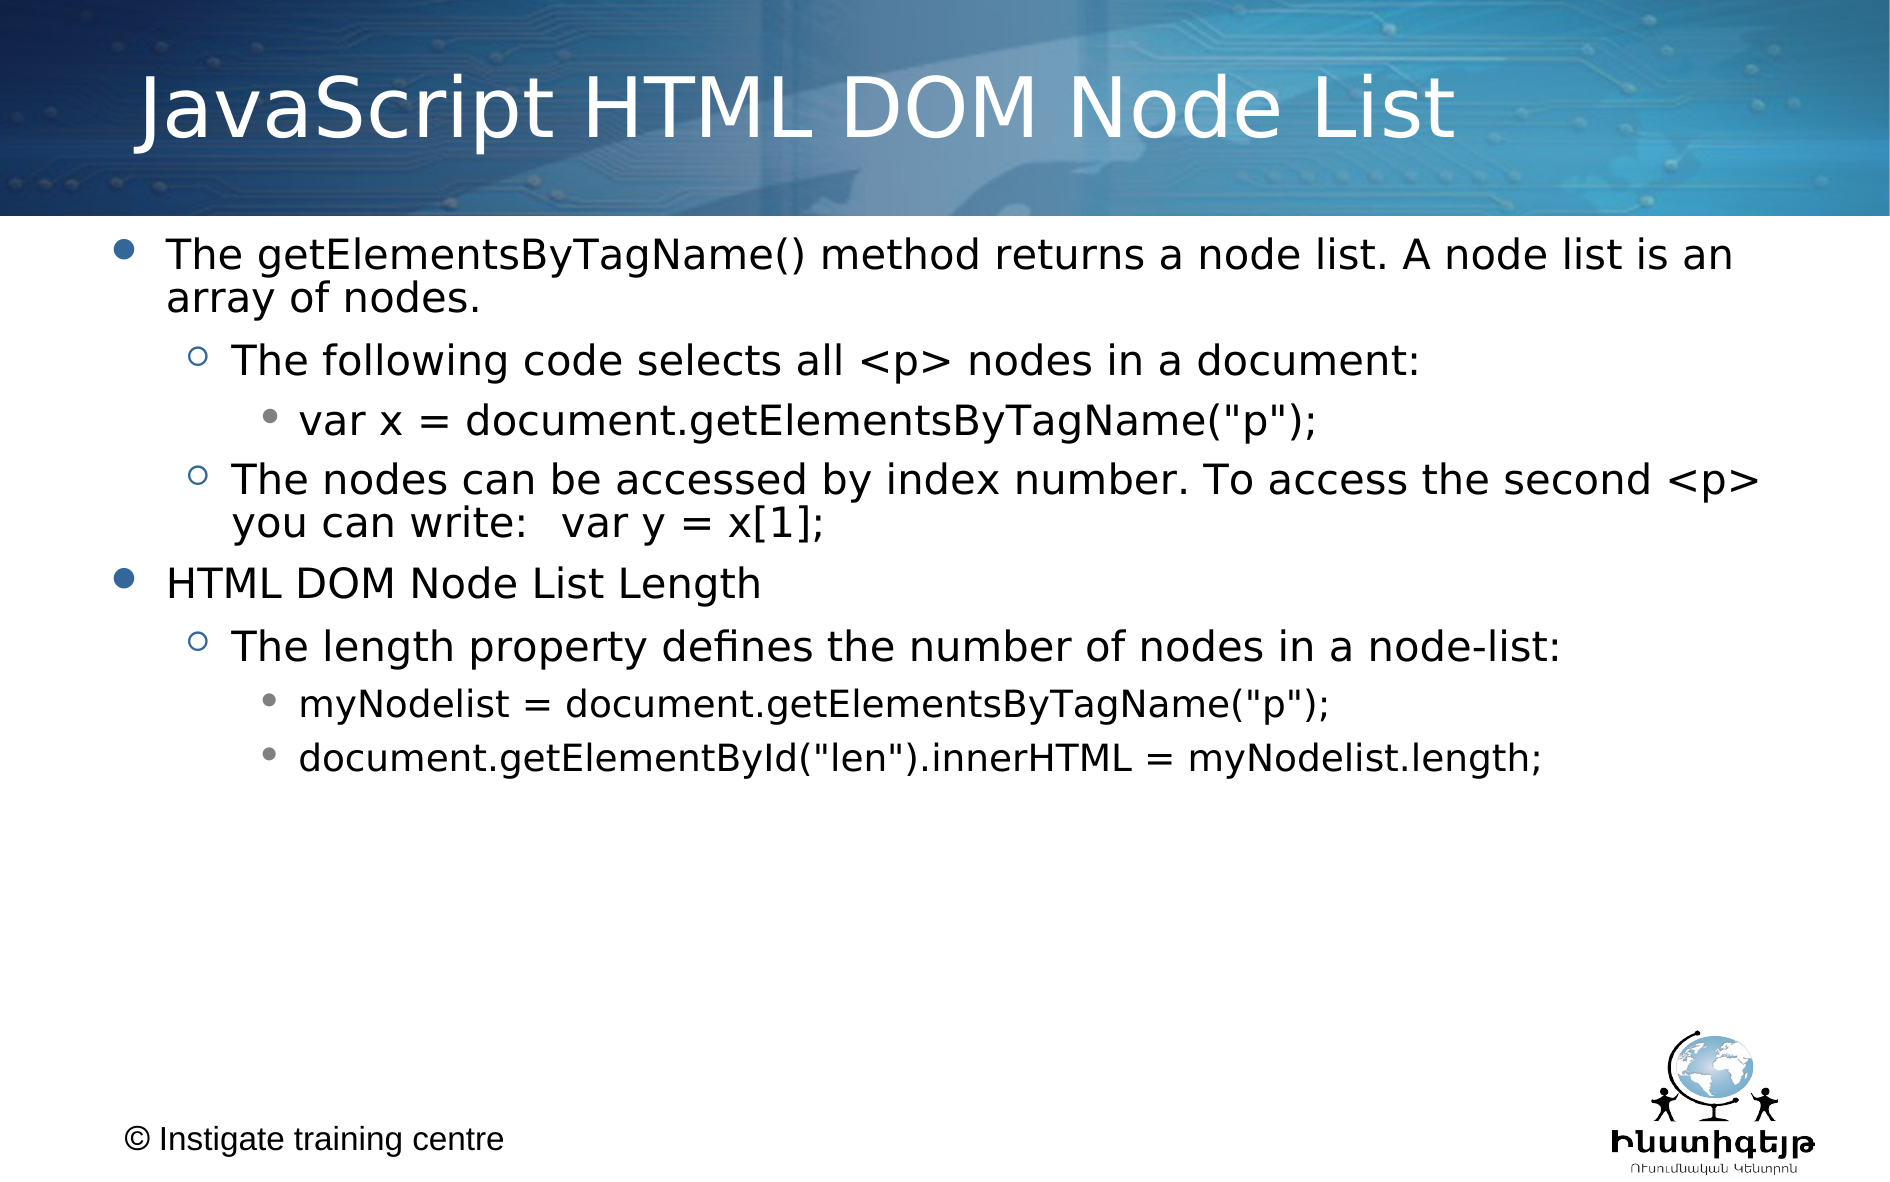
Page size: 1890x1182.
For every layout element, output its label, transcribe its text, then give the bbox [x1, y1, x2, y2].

text_box JavaScript HTML DOM Navigation [138, 155, 1890, 161]
list The getElementsByTagName() method returns a node list. A node list is an array of nodes. The following code selects all <p> nodes in a document: var x = document.getElementsByTagName("p"); The nodes can be accessed by index number. To access the second <p> you can write: var y = x[1]; HTML DOM Node List Length The length property defines the number of nodes in a node-list: myNodelist = document.getElementsByTagName("p"); document.getElementById("len").innerHTML = myNodelist.length; [110, 235, 1801, 259]
text_box JavaScript HTML DOM Node List [138, 82, 1890, 87]
picture [1612, 1030, 1815, 1175]
picture [0, 0, 1890, 216]
